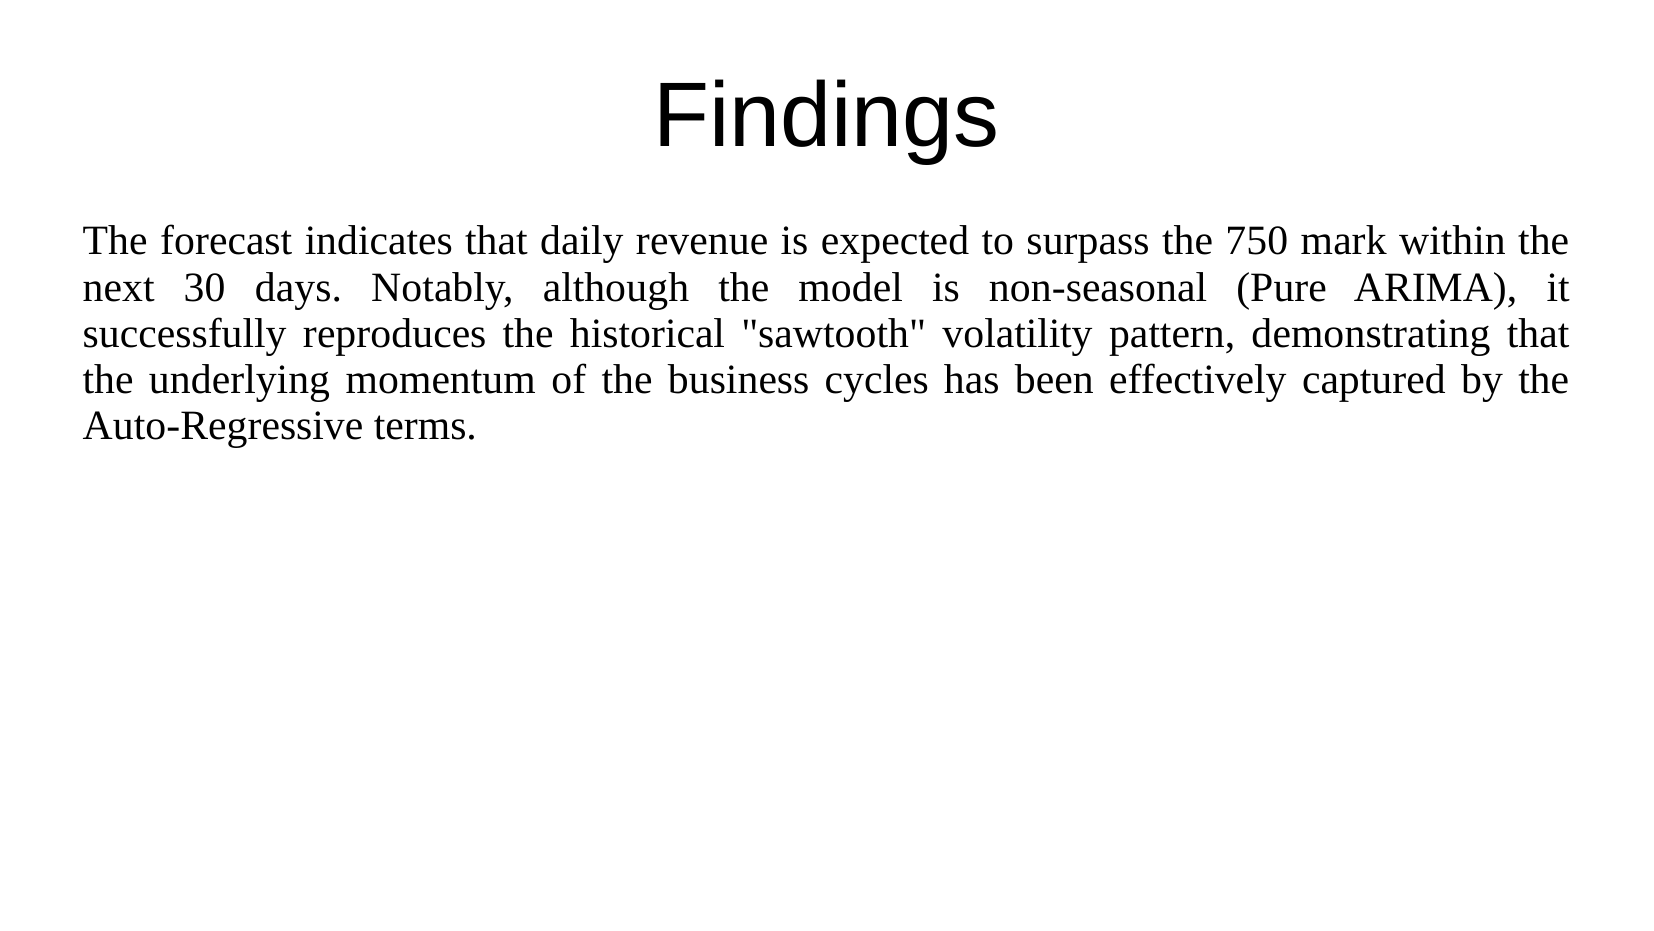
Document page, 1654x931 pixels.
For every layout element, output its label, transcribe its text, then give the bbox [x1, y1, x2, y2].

title Findings [82, 37, 1571, 193]
list The forecast indicates that daily revenue is expected to surpass the 750 mark within the next 30 days. Notably, although the model is non-seasonal (Pure ARIMA), it successfully reproduces the historical "sawtooth" volatility pattern, demonstrating that the underlying momentum of the business cycles has been effectively captured by the Auto-Regressive terms. [82, 217, 1571, 758]
